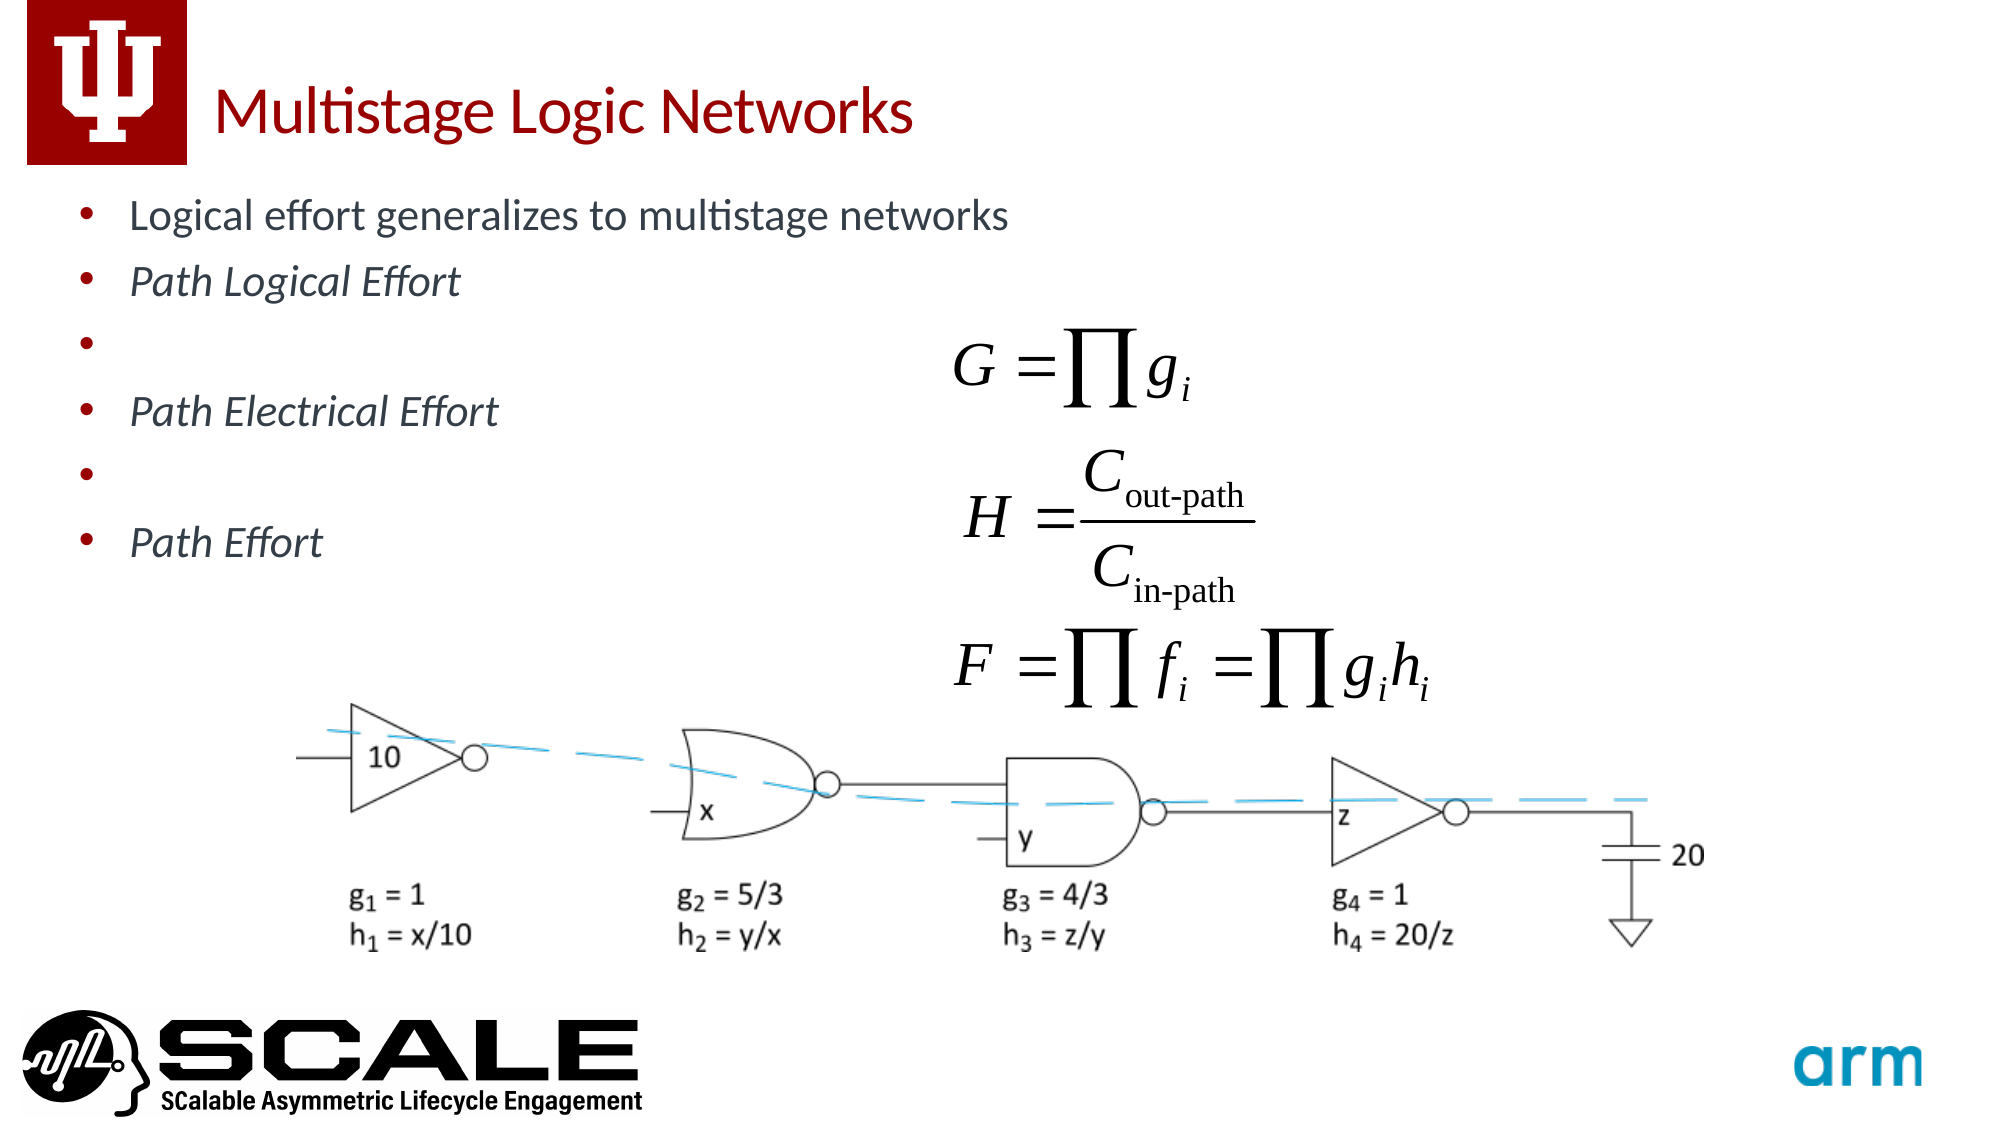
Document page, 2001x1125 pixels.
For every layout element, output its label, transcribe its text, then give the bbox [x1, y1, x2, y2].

title Multistage Logic Networks [213, 78, 1922, 186]
chart [959, 437, 1260, 615]
picture [296, 703, 1704, 953]
list Logical effort generalizes to multistage networks Path Logical Effort Path Electrical Effort Path Effort [78, 185, 1924, 941]
chart [950, 624, 1440, 703]
chart [950, 324, 1203, 415]
